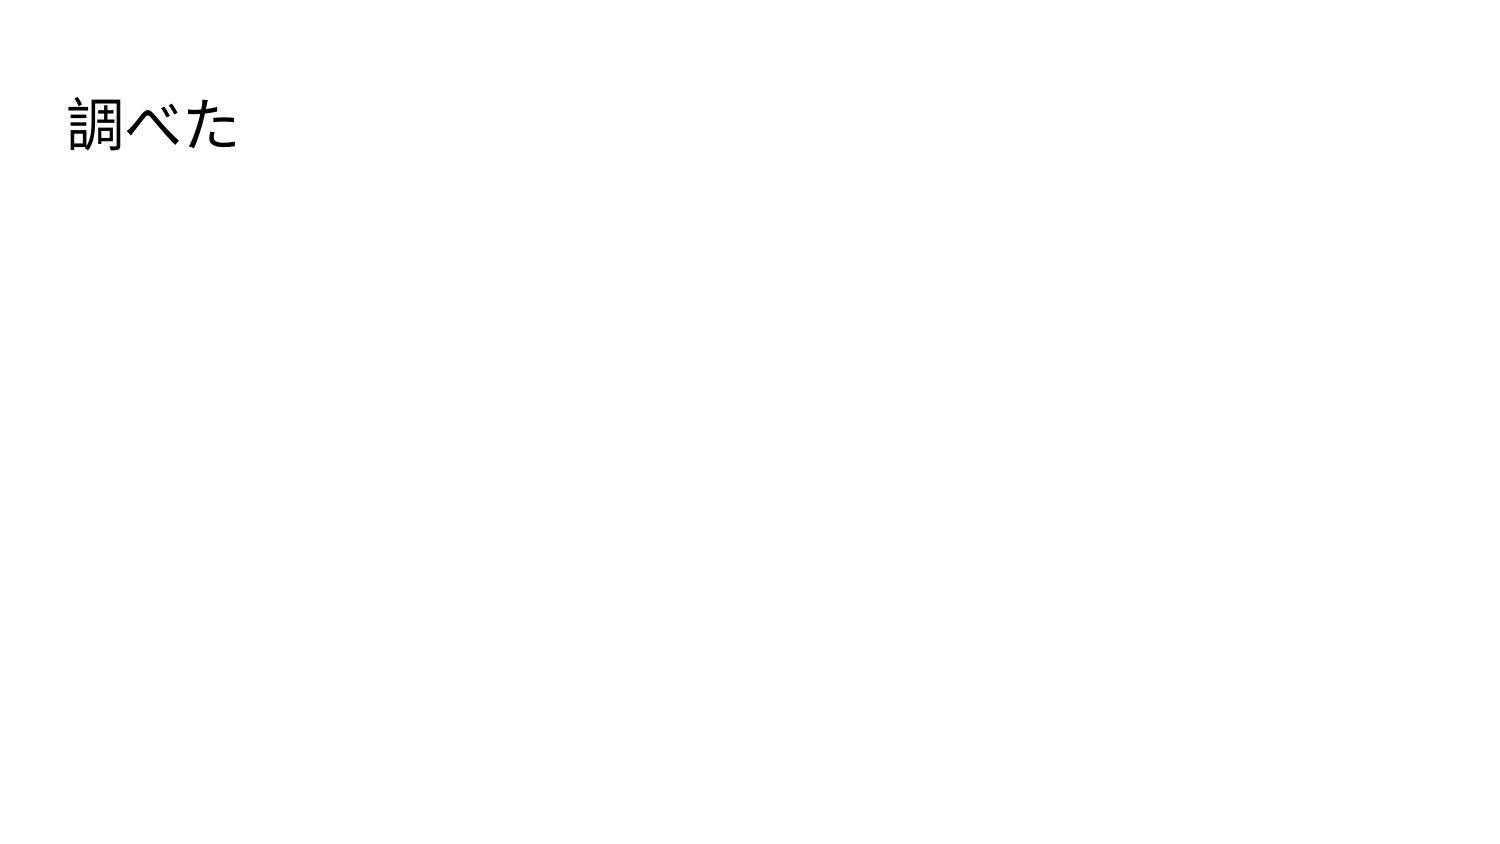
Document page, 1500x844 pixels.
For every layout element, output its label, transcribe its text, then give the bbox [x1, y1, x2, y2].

title 調べた [51, 72, 1449, 167]
